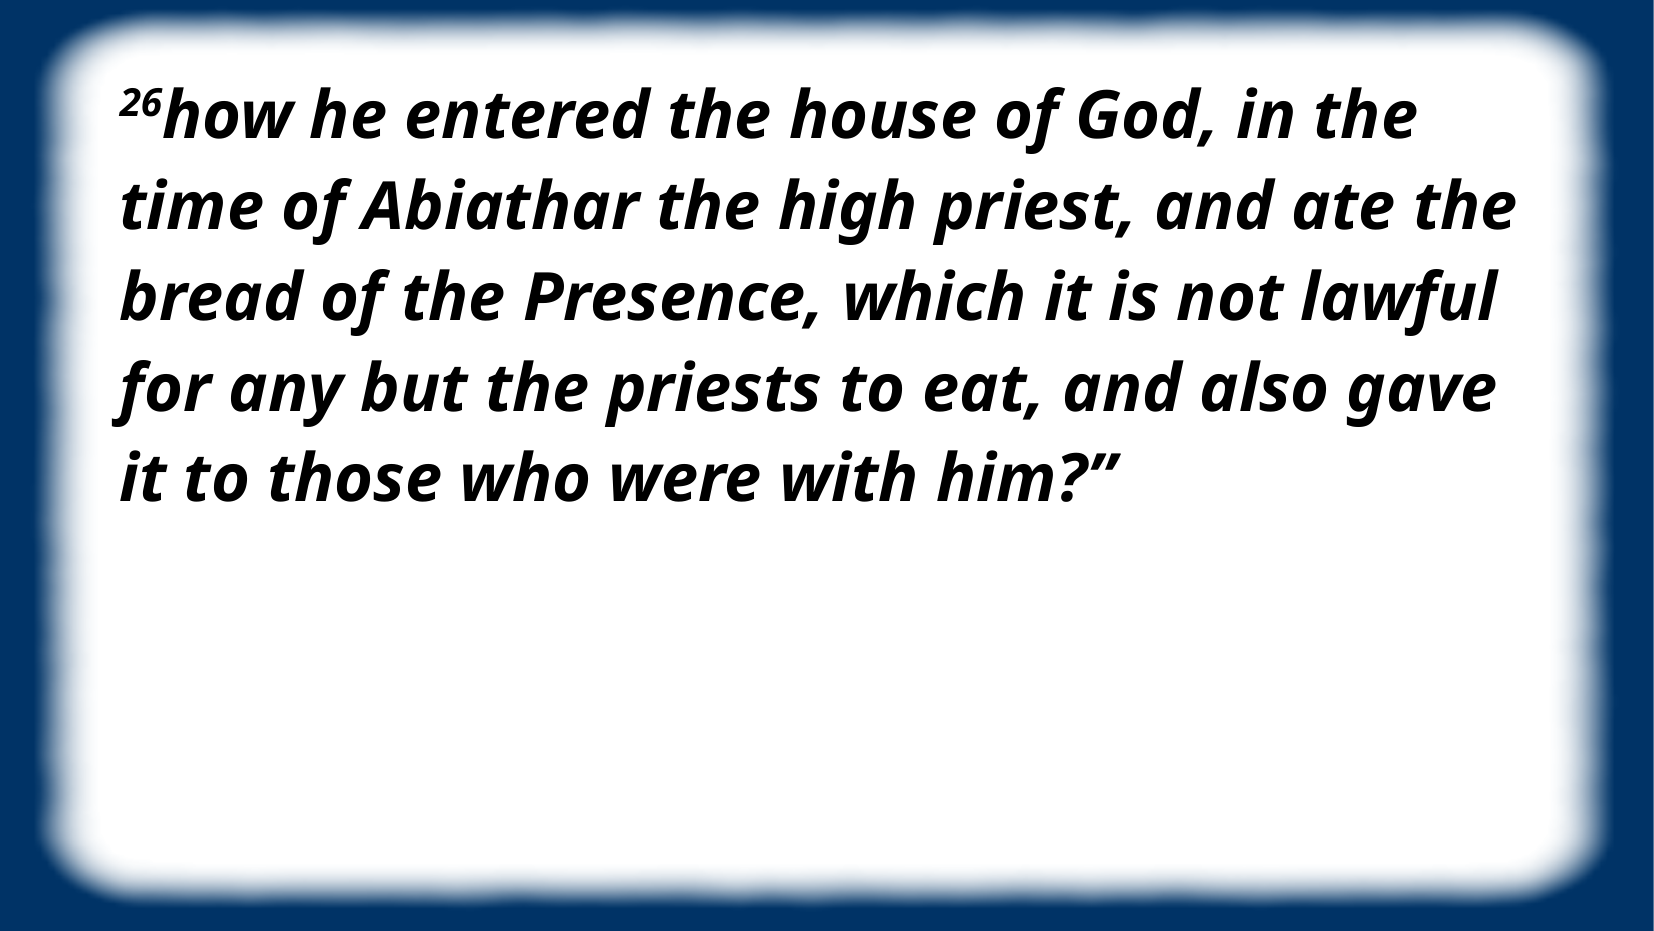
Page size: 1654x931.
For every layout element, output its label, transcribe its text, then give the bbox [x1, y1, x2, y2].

picture [0, 0, 1654, 931]
text_box 26how he entered the house of God, in the time of Abiathar the high priest, and ate the bread of the Presence, which it is not lawful for any but the priests to eat, and also gave it to those who were with him?” [105, 60, 1546, 519]
